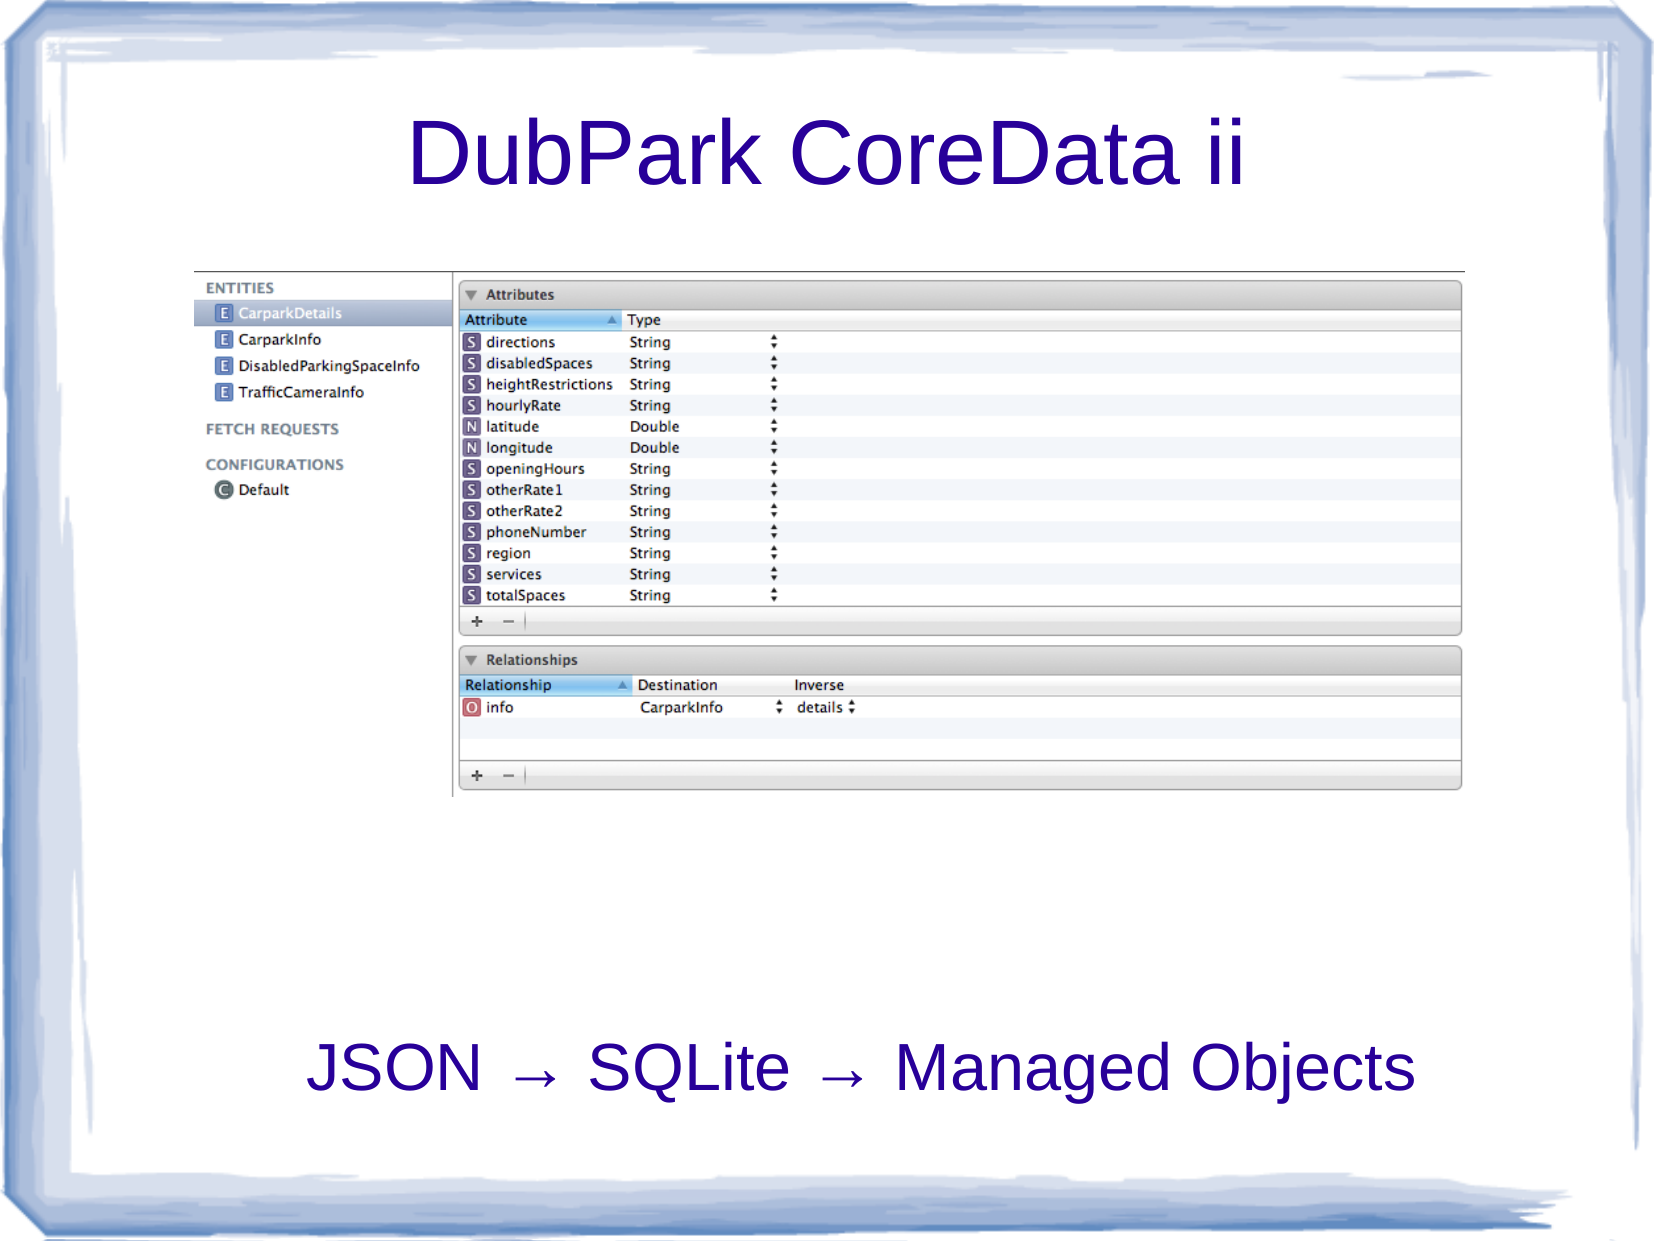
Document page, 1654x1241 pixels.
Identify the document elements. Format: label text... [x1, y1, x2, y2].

title DubPark CoreData ii [82, 49, 1571, 257]
picture [0, 0, 1654, 1241]
text_box JSON → SQLite → Managed Objects [118, 968, 1607, 1168]
